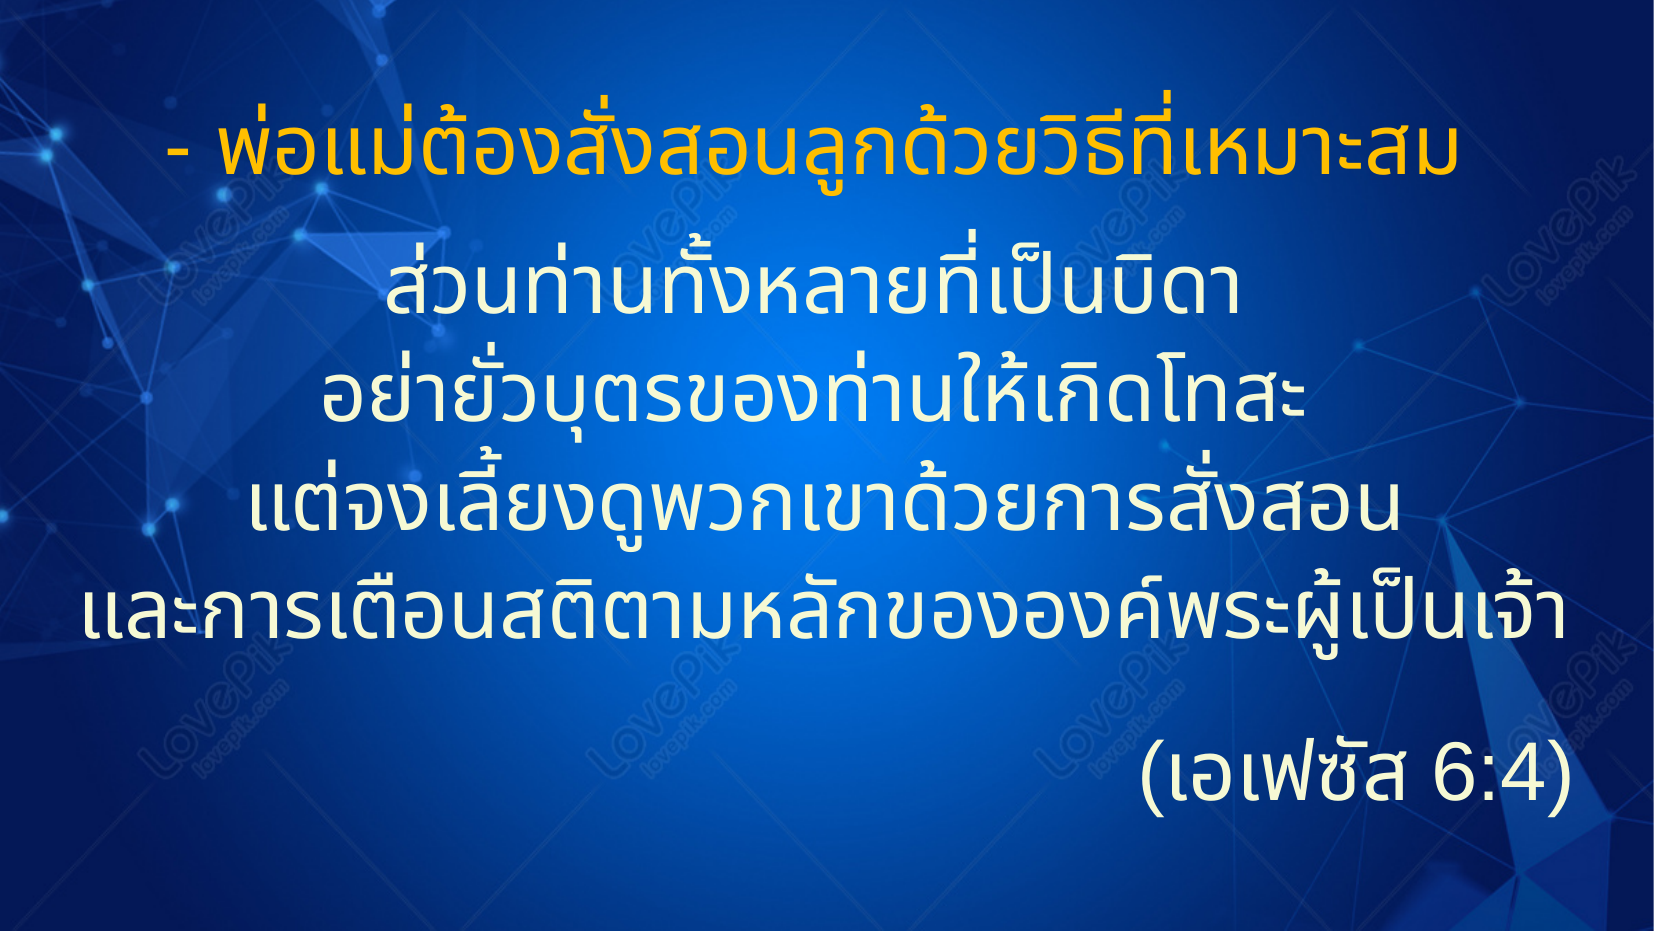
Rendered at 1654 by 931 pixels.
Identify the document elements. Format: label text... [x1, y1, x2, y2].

title (เอเฟซัส 6:4) [75, 706, 1576, 853]
title - พ่อแม่ต้องสั่งสอนลูกด้วยวิธีที่เหมาะสม [75, 81, 1576, 228]
title ส่วนท่านทั้งหลายที่เป็นบิดา อย่ายั่วบุตรของท่านให้เกิดโทสะ แต่จงเลี้ยงดูพวกเขาด้วยการสั่งสอน และการเตือนสติตามหลักขององค์พระผู้เป็นเจ้า [75, 238, 1576, 673]
picture [0, 0, 1654, 931]
